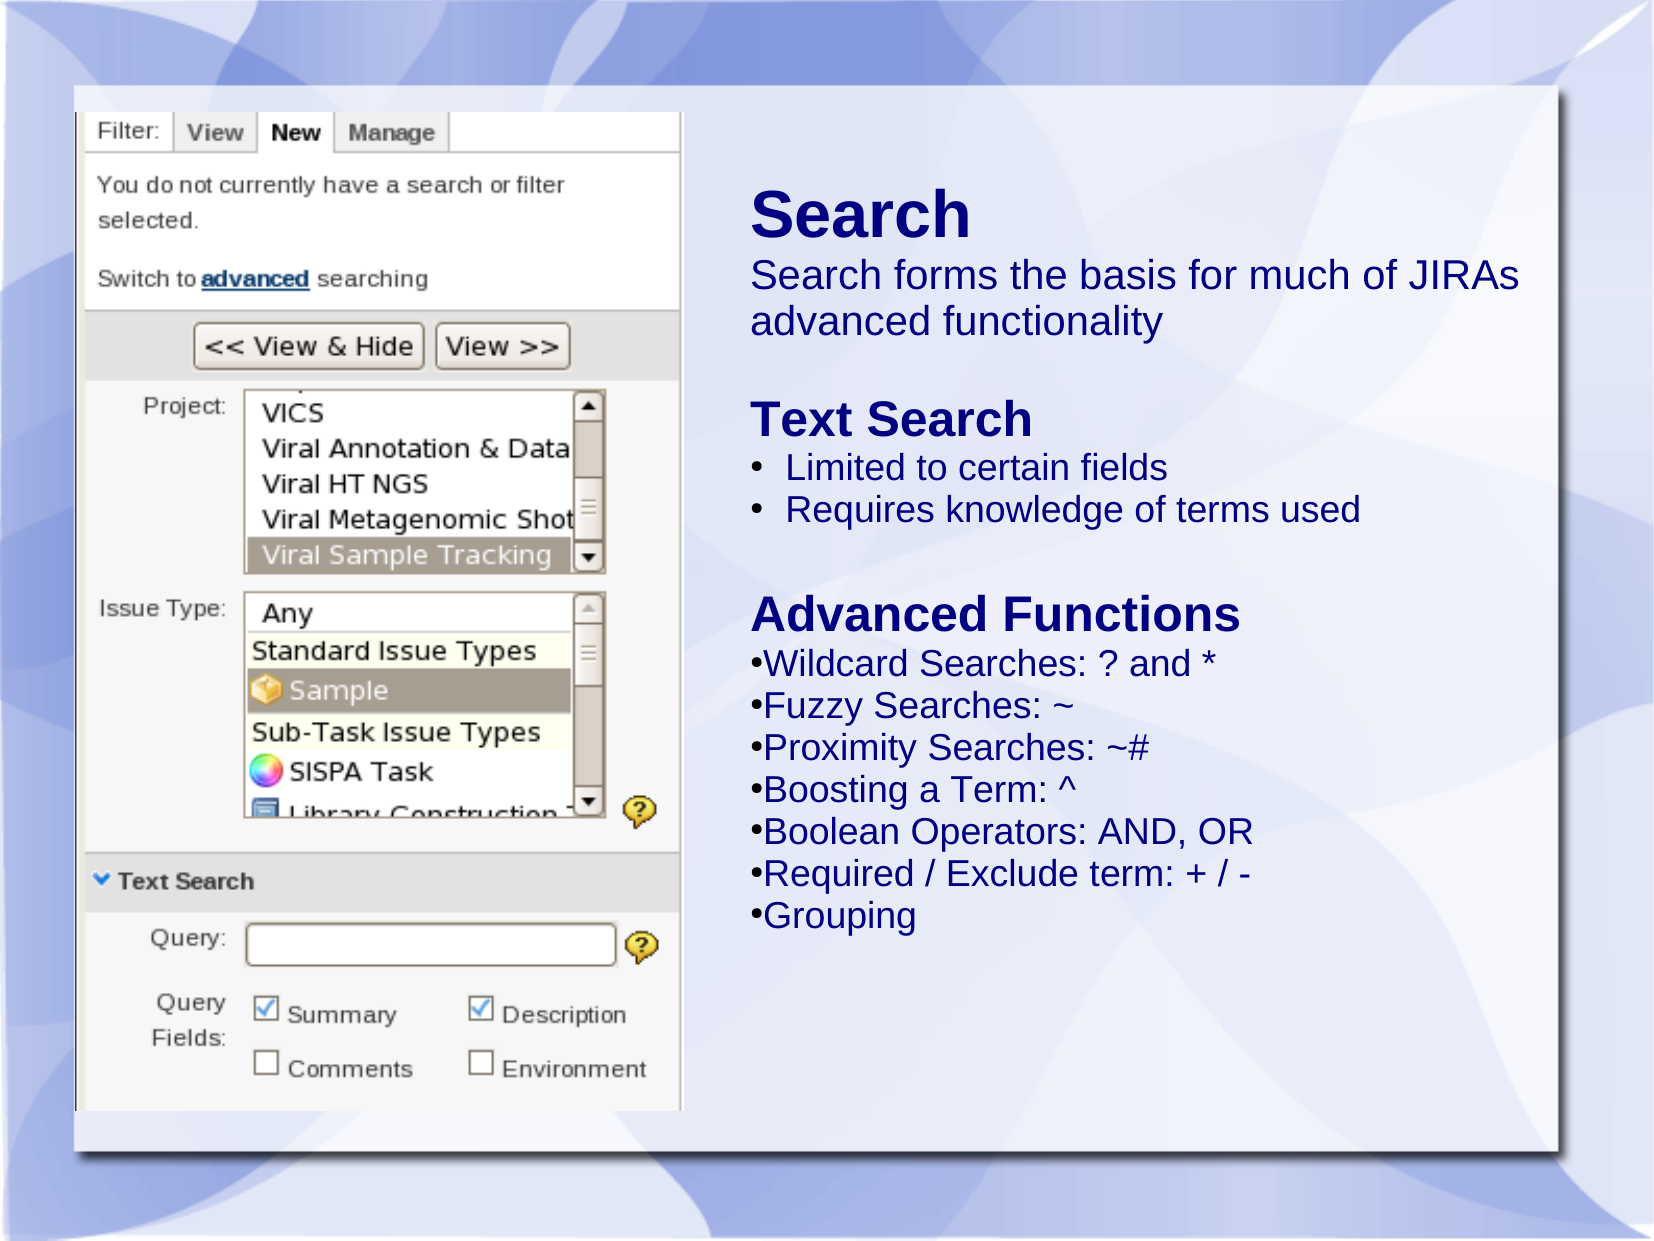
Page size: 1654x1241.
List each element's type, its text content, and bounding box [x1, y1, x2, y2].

picture [0, 0, 1654, 1241]
subtitle Search Search forms the basis for much of JIRAs advanced functionality Text Search Limited to certain fields Requires knowledge of terms used Advanced Functions Wildcard Searches: ? and * Fuzzy Searches: ~ Proximity Searches: ~# Boosting a Term: ^ Boolean Operators: AND, OR Required / Exclude term: + / - Grouping [750, 176, 1567, 1201]
